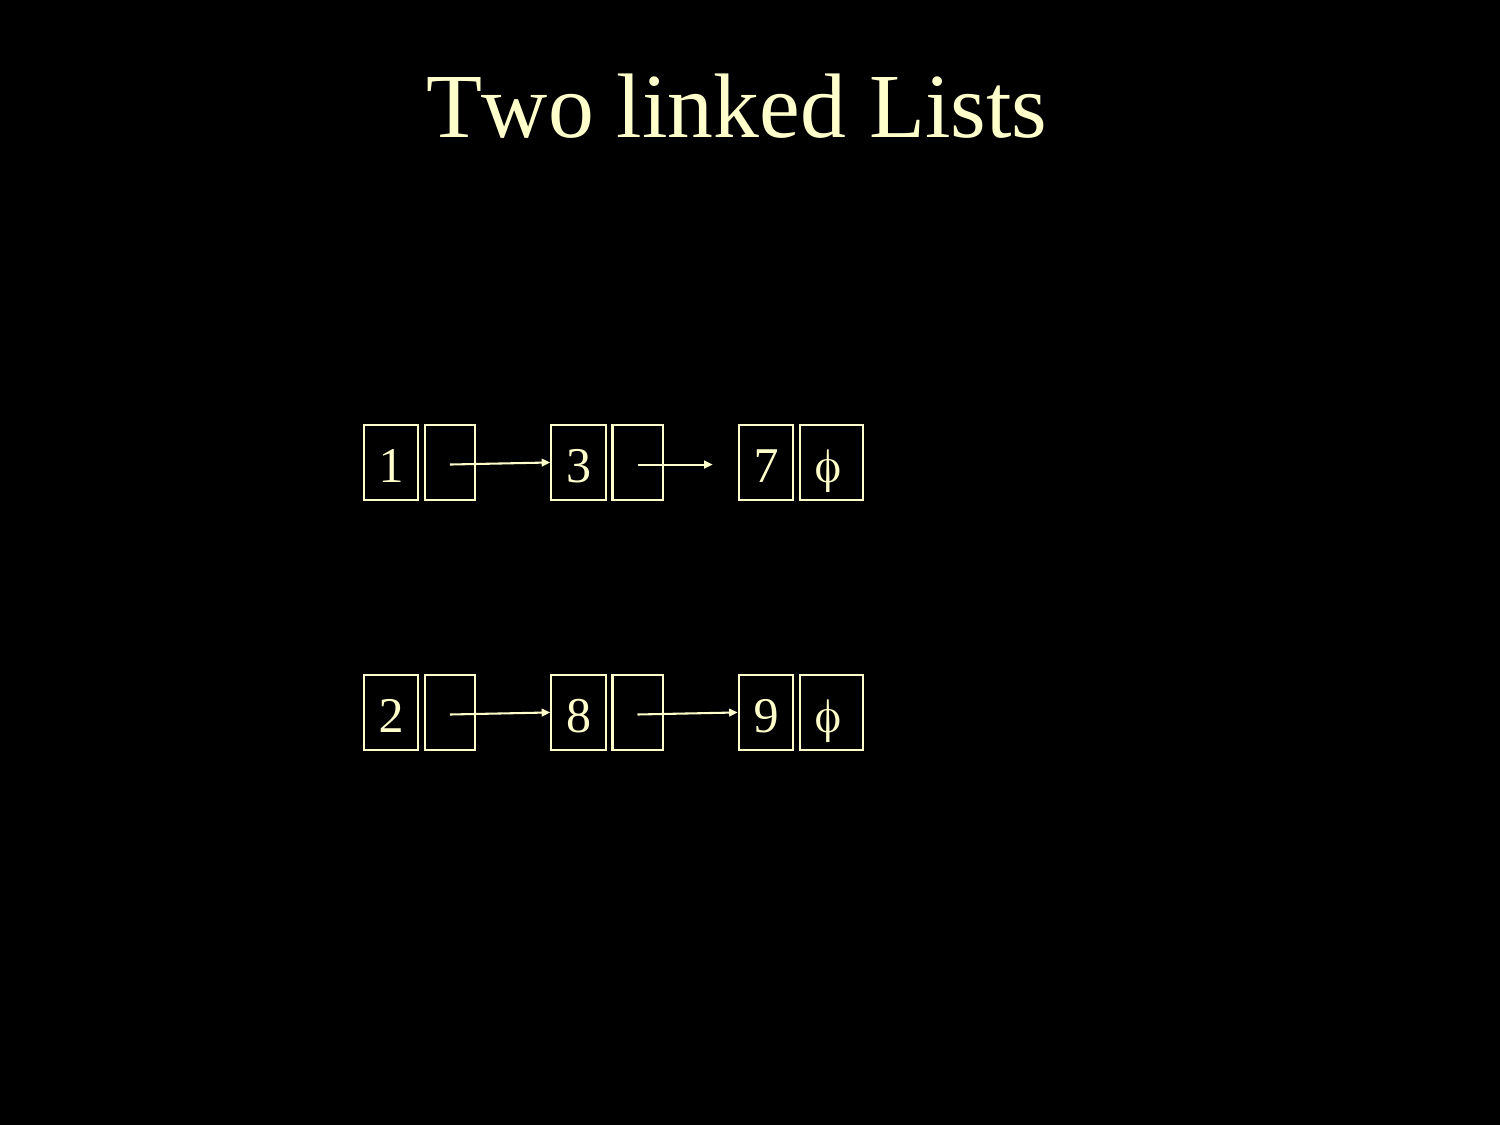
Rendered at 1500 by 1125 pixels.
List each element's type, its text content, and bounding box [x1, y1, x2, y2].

title Two linked Lists [8, 47, 1467, 165]
text_box 8 [551, 674, 606, 751]
text_box 7 [738, 424, 794, 501]
text_box 9 [738, 674, 794, 751]
text_box 3 [551, 424, 606, 501]
text_box  [800, 424, 863, 501]
text_box 2 [363, 674, 419, 751]
text_box 1 [363, 424, 419, 501]
text_box  [800, 674, 863, 751]
